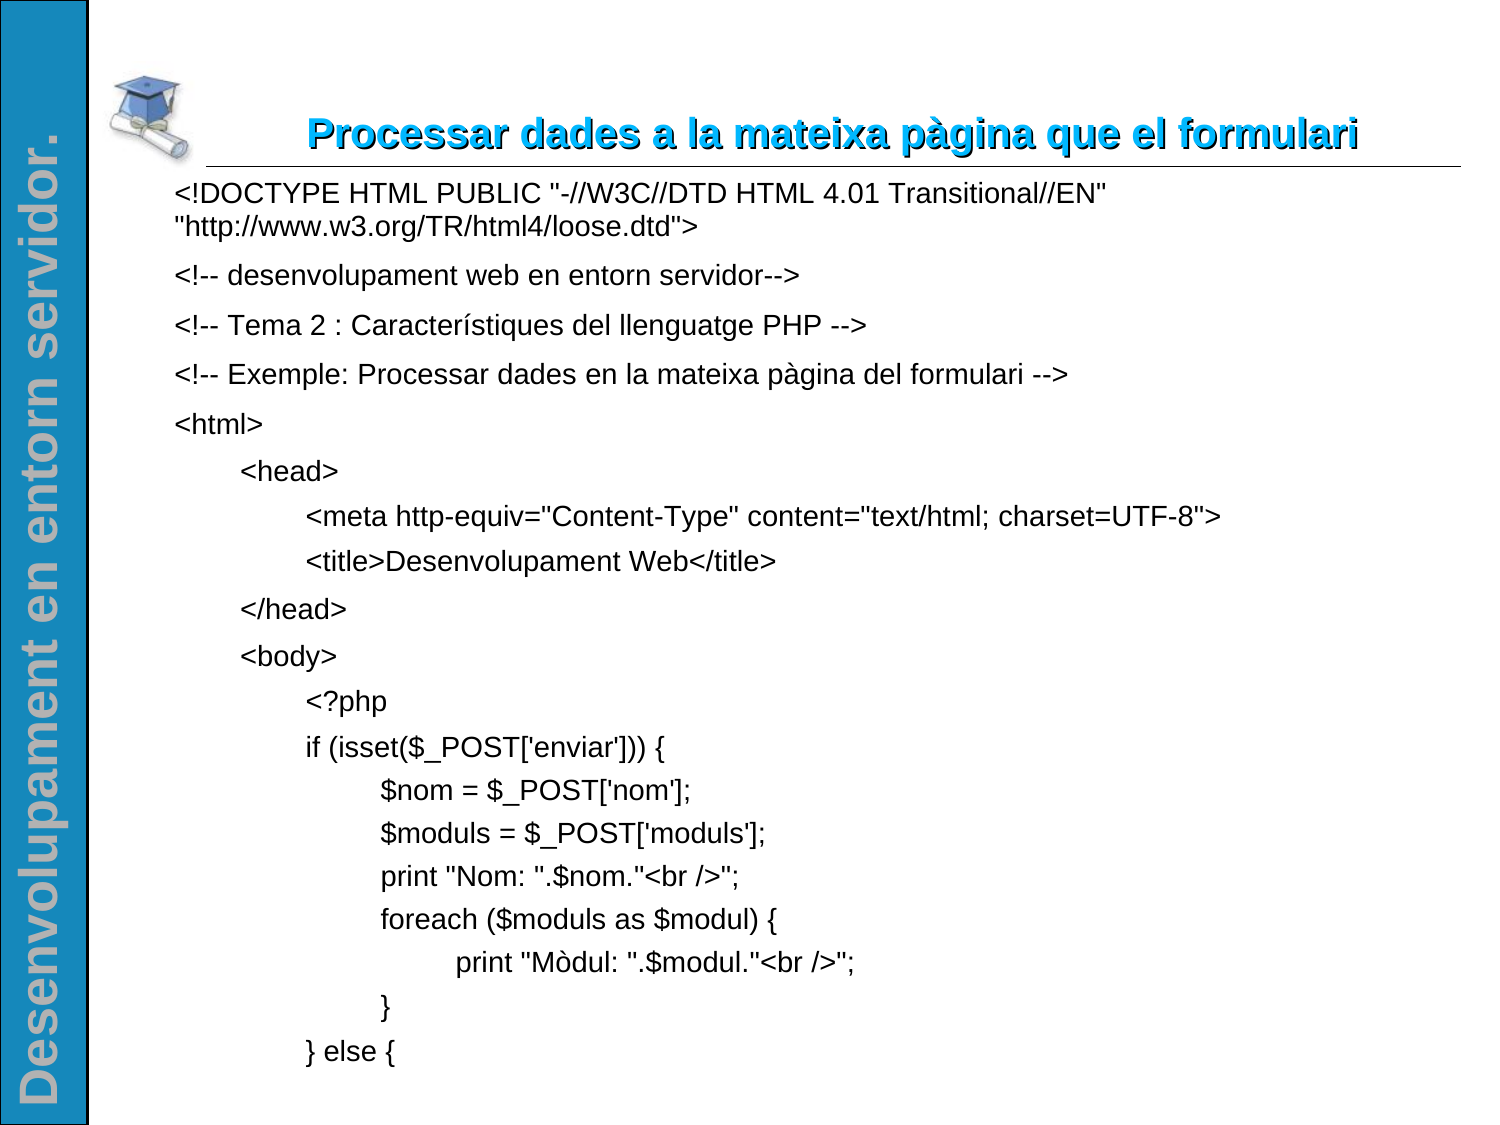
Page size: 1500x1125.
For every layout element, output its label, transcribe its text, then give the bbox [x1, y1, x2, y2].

picture [93, 61, 206, 174]
list <!DOCTYPE HTML PUBLIC "-//W3C//DTD HTML 4.01 Transitional//EN" "http://www.w3.org/TR/html4/loose.dtd"> <!-- desenvolupament web en entorn servidor--> <!-- Tema 2 : Característiques del llenguatge PHP --> <!-- Exemple: Processar dades en la mateixa pàgina del formulari --> <html> <head> <meta http-equiv="Content-Type" content="text/html; charset=UTF-8"> <title>Desenvolupament Web</title> </head> <body> <?php if (isset($_POST['enviar'])) { $nom = $_POST['nom']; $moduls = $_POST['moduls']; print "Nom: ".$nom."<br />"; foreach ($moduls as $modul) { print "Mòdul: ".$modul."<br />"; } } else { [118, 177, 1477, 1093]
title Processar dades a la mateixa pàgina que el formulari [206, 88, 1447, 177]
